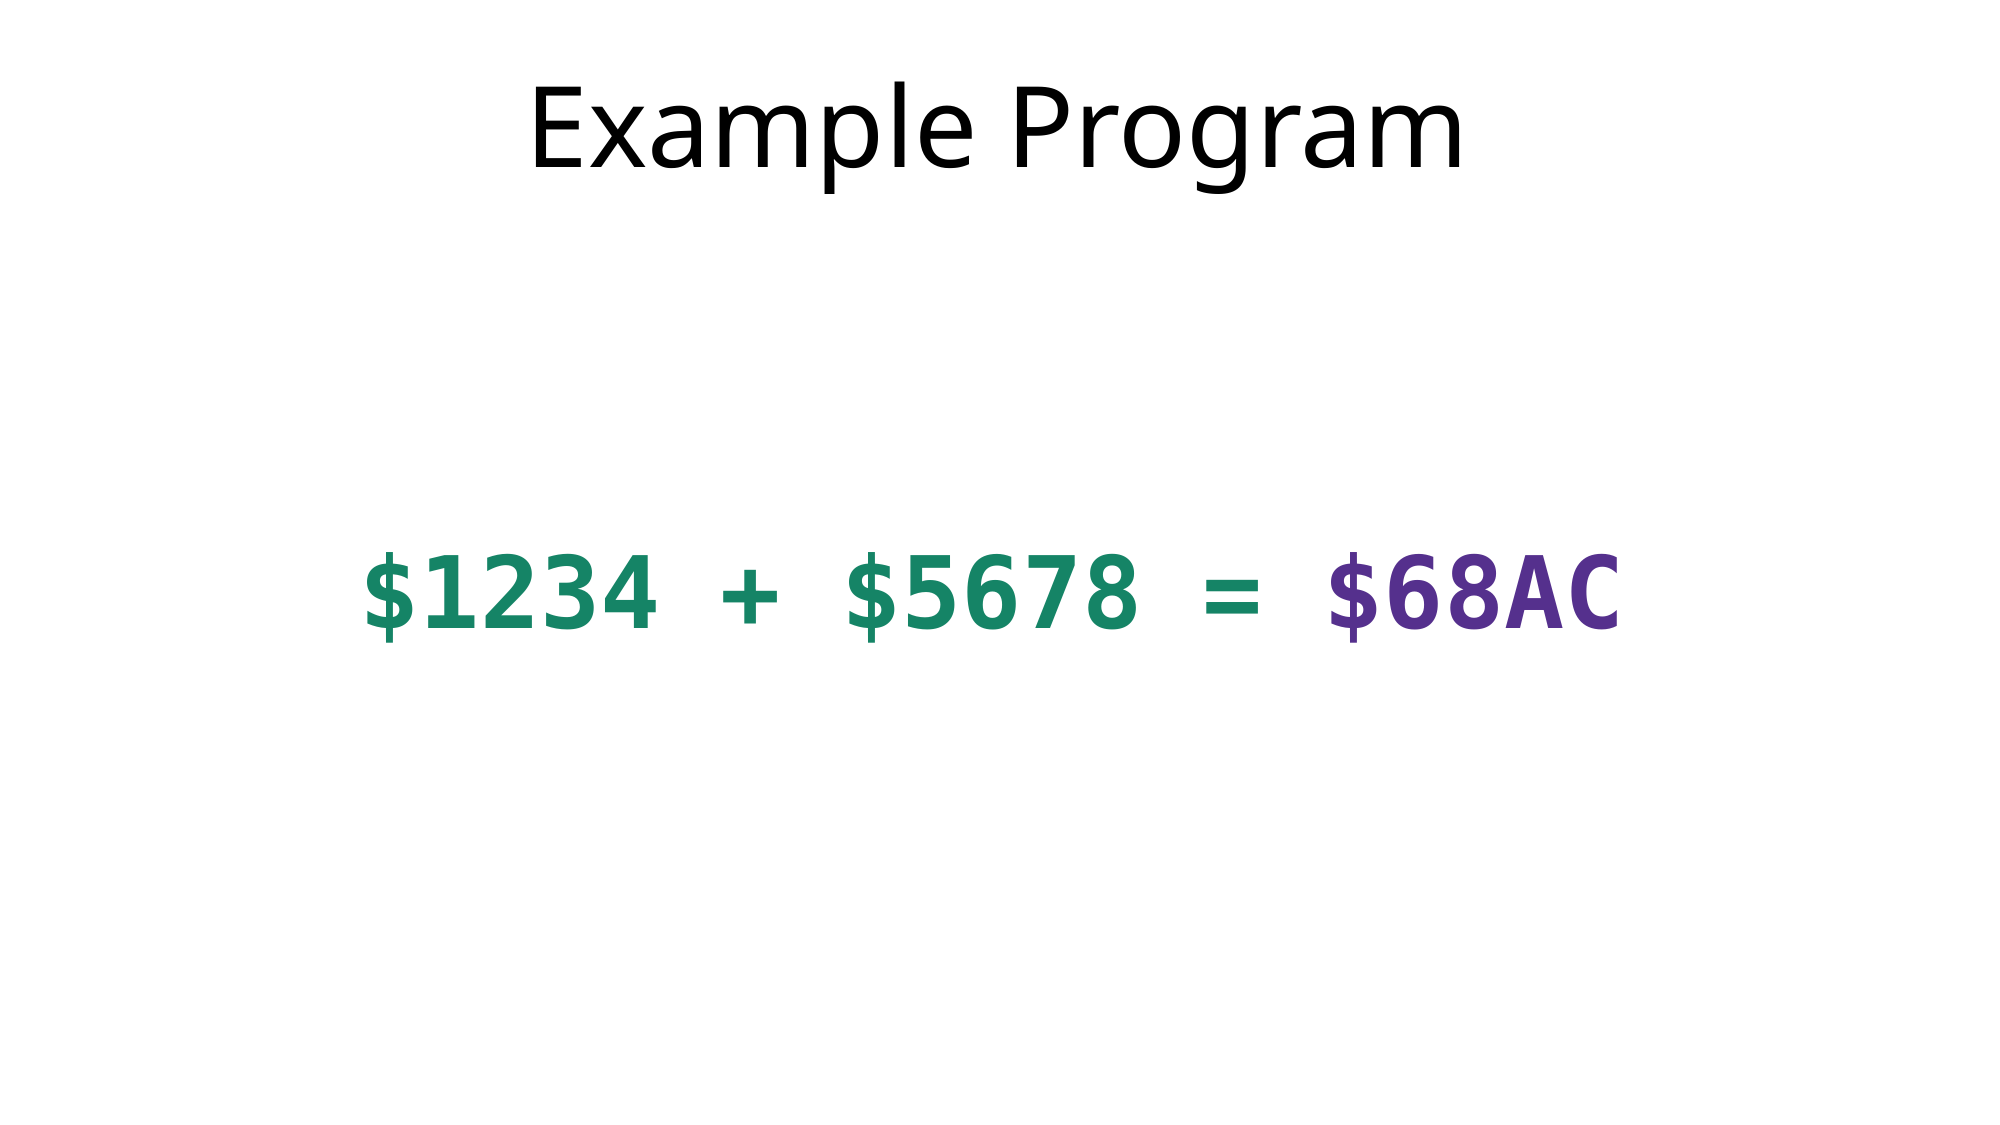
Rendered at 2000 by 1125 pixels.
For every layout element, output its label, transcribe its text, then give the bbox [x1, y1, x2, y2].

title Example Program [135, 52, 1860, 211]
text_box $1234 + $5678 = $68AC [345, 528, 1639, 661]
